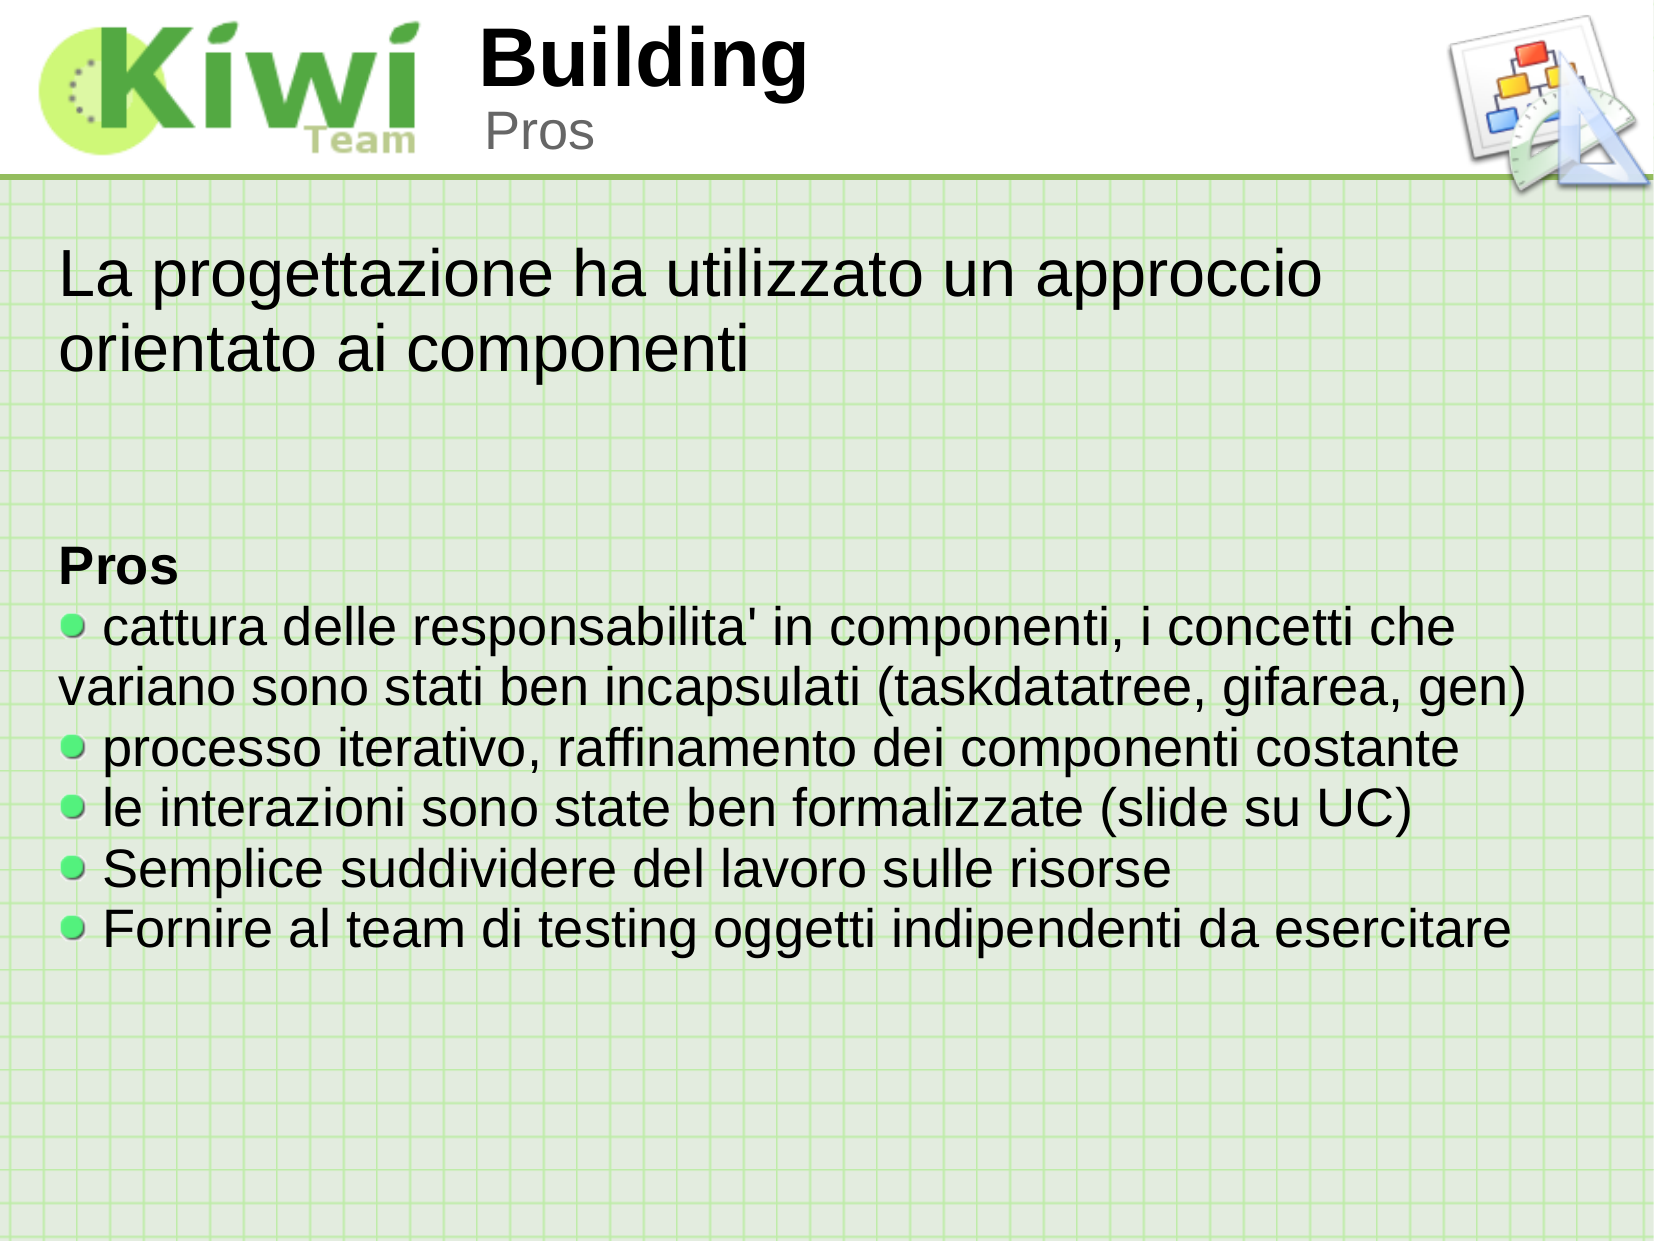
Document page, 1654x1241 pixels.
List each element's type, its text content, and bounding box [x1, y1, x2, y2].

title Pros [484, 88, 1312, 173]
text_box Pros cattura delle responsabilita' in componenti, i concetti che variano sono stati ben incapsulati (taskdatatree, gifarea, gen) processo iterativo, raffinamento dei componenti costante le interazioni sono state ben formalizzate (slide su UC) Semplice suddividere del lavoro sulle risorse Fornire al team di testing oggetti indipendenti da esercitare [59, 442, 1565, 1052]
text_box [0, 0, 1446, 174]
subtitle La progettazione ha utilizzato un approccio orientato ai componenti [59, 236, 1565, 386]
picture [0, 0, 1654, 1241]
picture [29, 7, 438, 166]
title Building [478, 8, 1211, 107]
